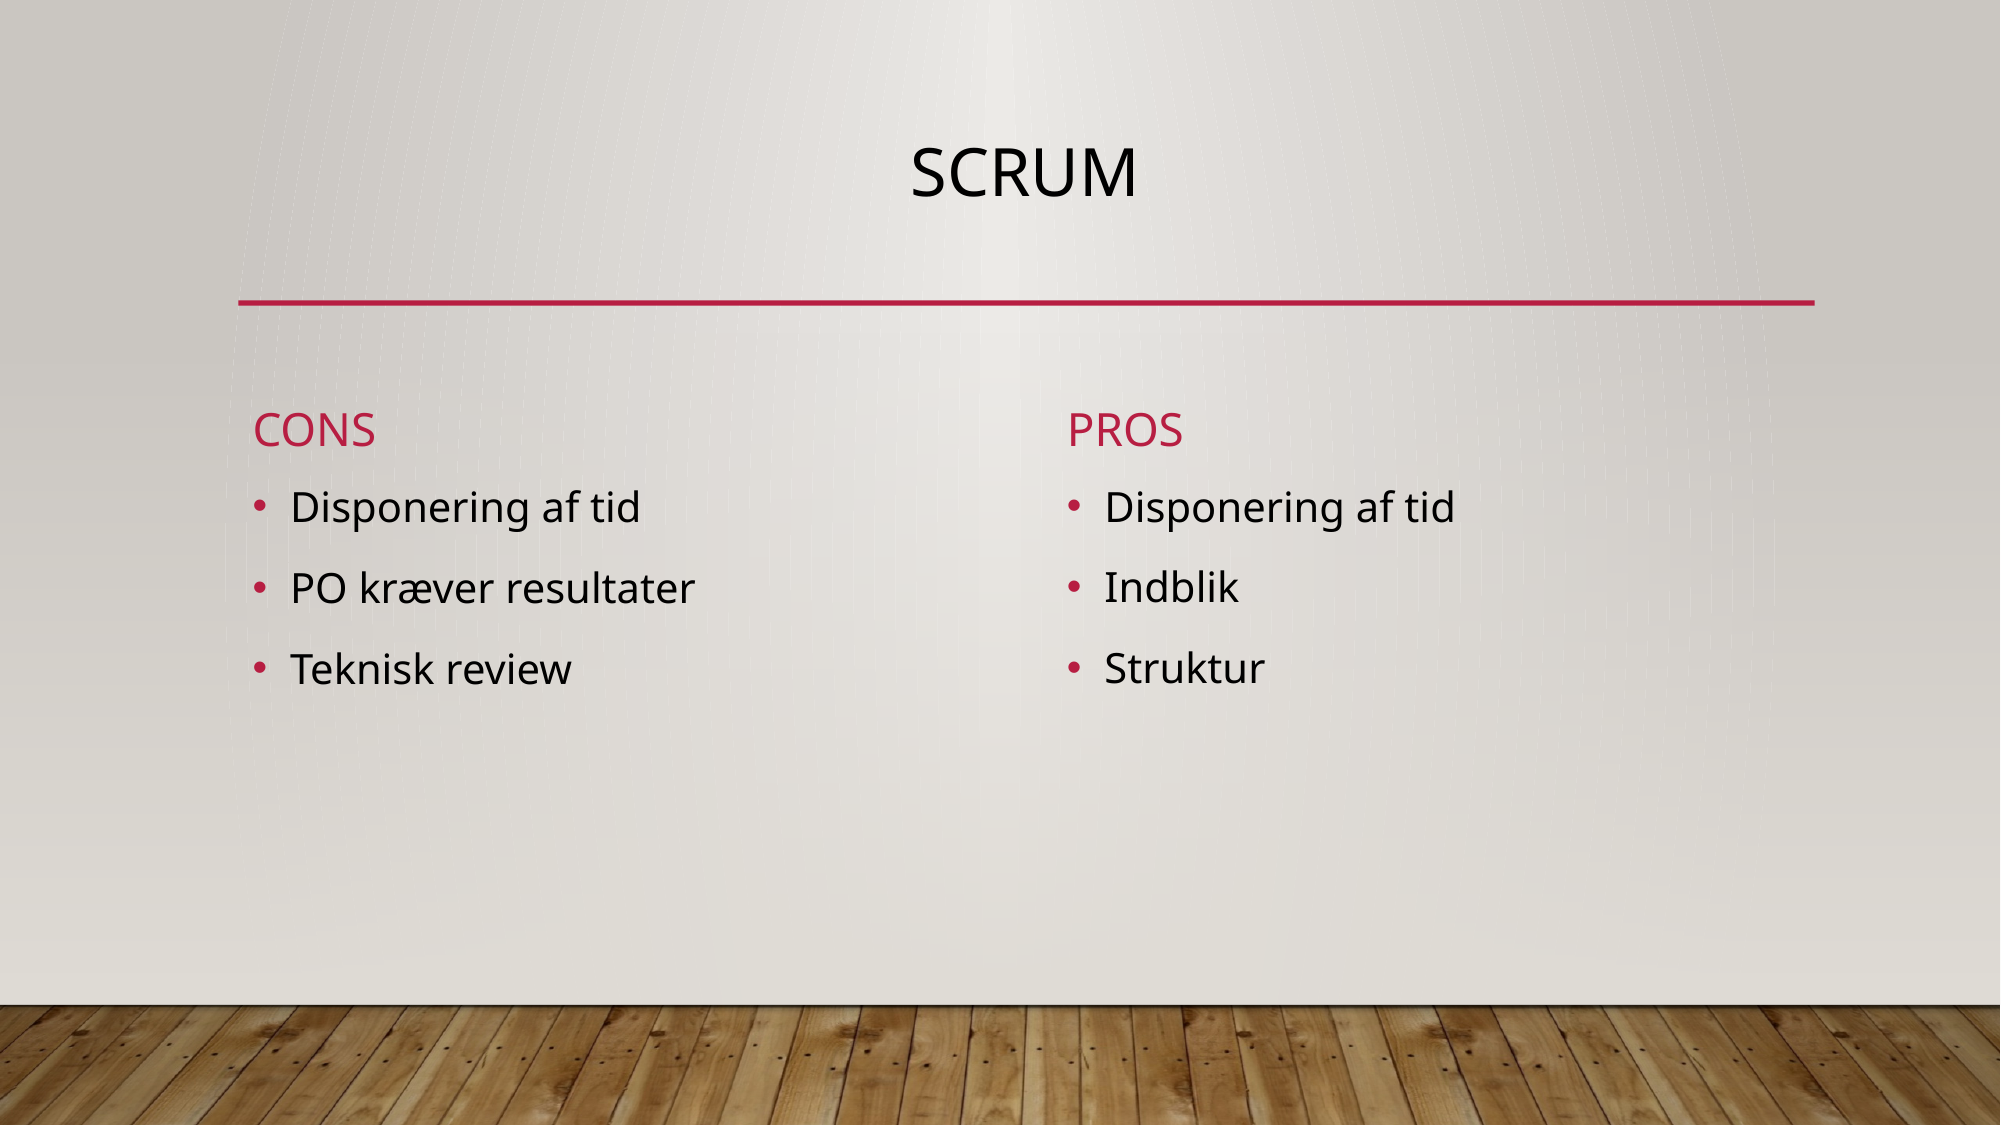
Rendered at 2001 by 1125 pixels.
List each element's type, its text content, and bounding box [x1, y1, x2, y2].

list Cons [237, 331, 1000, 463]
picture [0, 1005, 2000, 1125]
list Pros [1051, 331, 1814, 462]
list Disponering af tid PO kræver resultater Teknisk review [237, 463, 1000, 898]
title SCRUM [237, 131, 1814, 306]
list Disponering af tid Indblik Struktur [1051, 462, 1814, 896]
